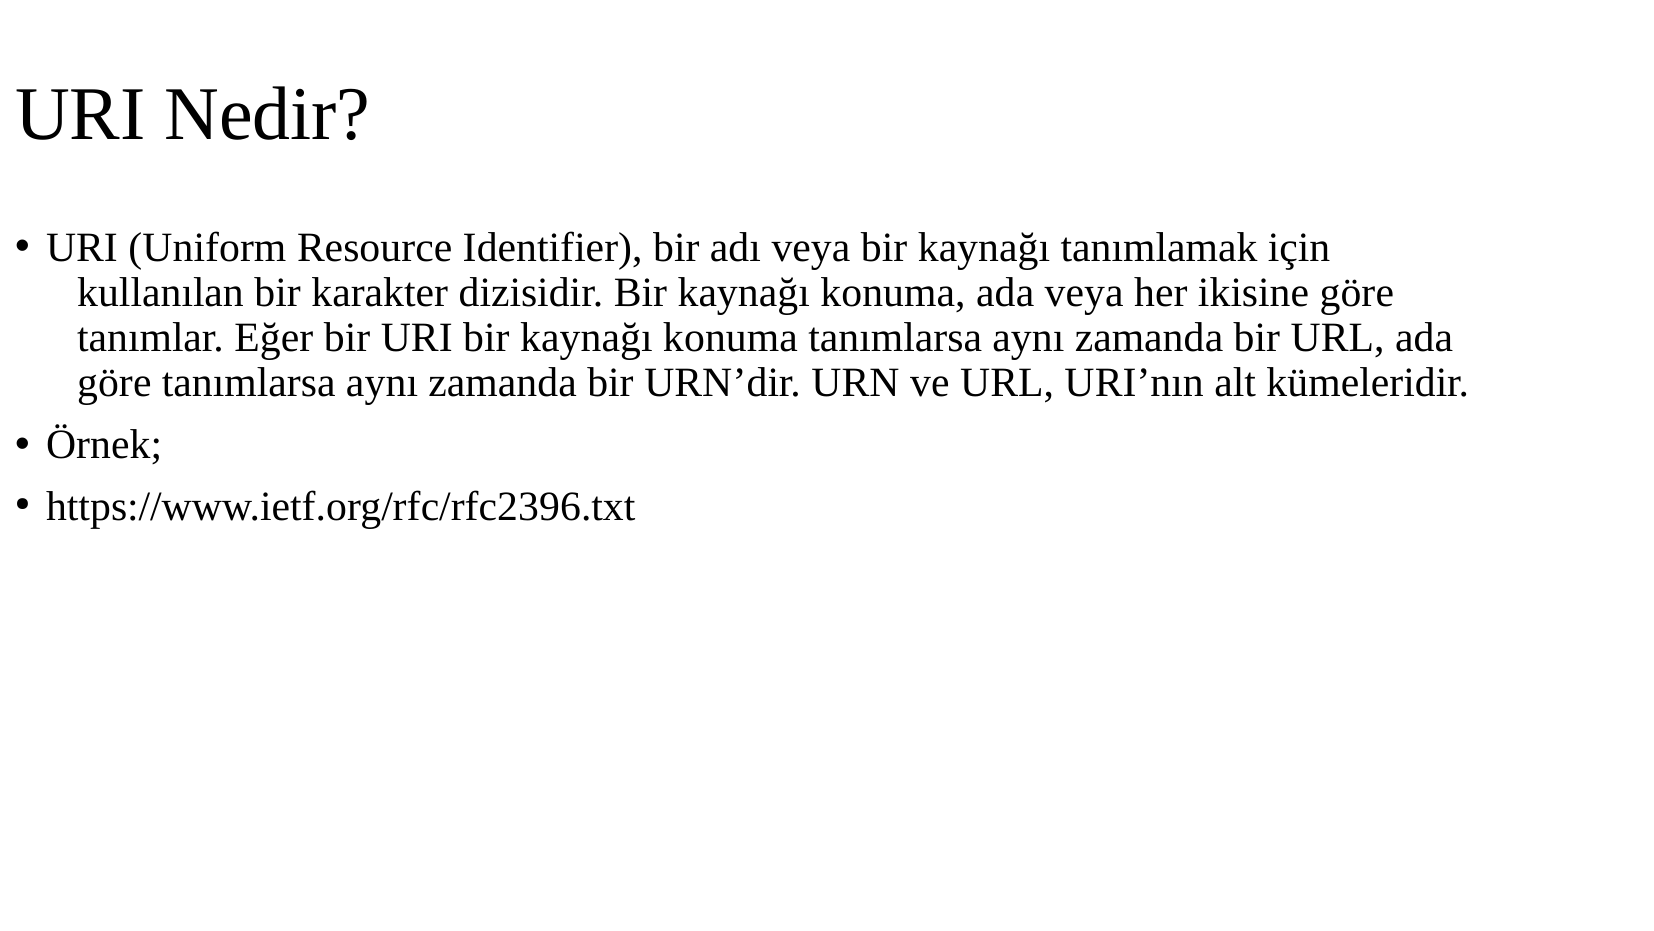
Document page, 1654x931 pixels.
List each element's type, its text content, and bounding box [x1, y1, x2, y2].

title URI Nedir? [0, 36, 1489, 193]
list URI (Uniform Resource Identifier), bir adı veya bir kaynağı tanımlamak için kullanılan bir karakter dizisidir. Bir kaynağı konuma, ada veya her ikisine göre tanımlar. Eğer bir URI bir kaynağı konuma tanımlarsa aynı zamanda bir URL, ada göre tanımlarsa aynı zamanda bir URN’dir. URN ve URL, URI’nın alt kümeleridir. Örnek; https://www.ietf.org/rfc/rfc2396.txt [0, 217, 1489, 758]
